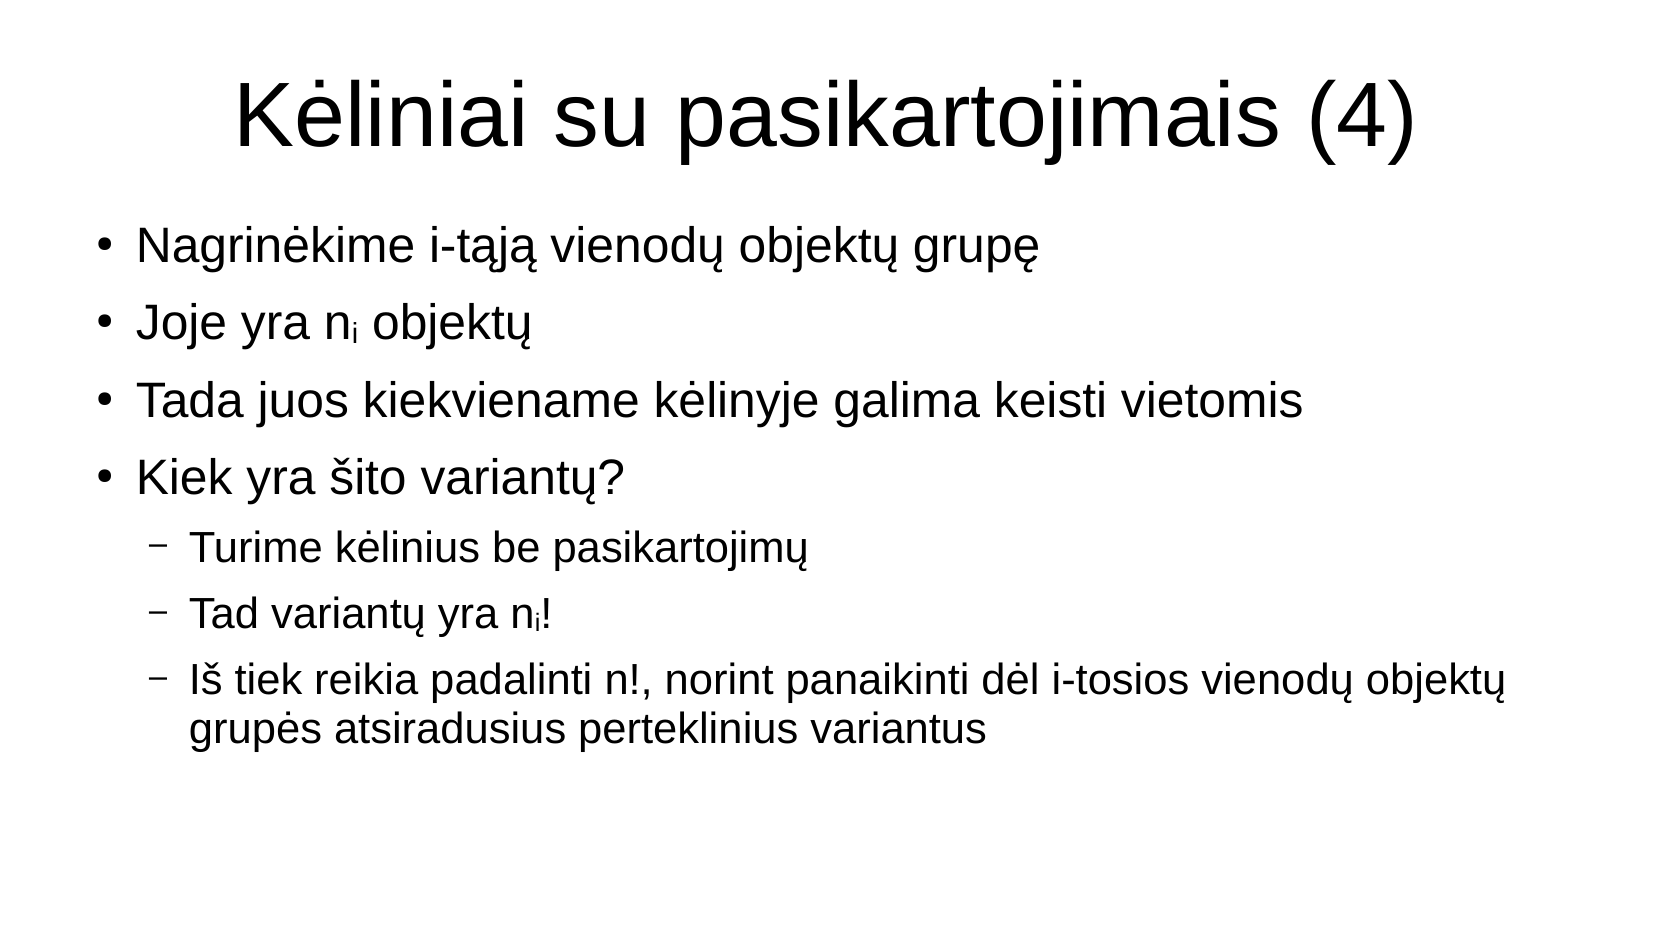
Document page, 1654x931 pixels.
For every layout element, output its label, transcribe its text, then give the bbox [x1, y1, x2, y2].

list Nagrinėkime i-tąją vienodų objektų grupę Joje yra ni objektų Tada juos kiekviename kėlinyje galima keisti vietomis Kiek yra šito variantų? Turime kėlinius be pasikartojimų Tad variantų yra ni! Iš tiek reikia padalinti n!, norint panaikinti dėl i-tosios vienodų objektų grupės atsiradusius perteklinius variantus [82, 217, 1571, 757]
title Kėliniai su pasikartojimais (4) [82, 36, 1571, 193]
